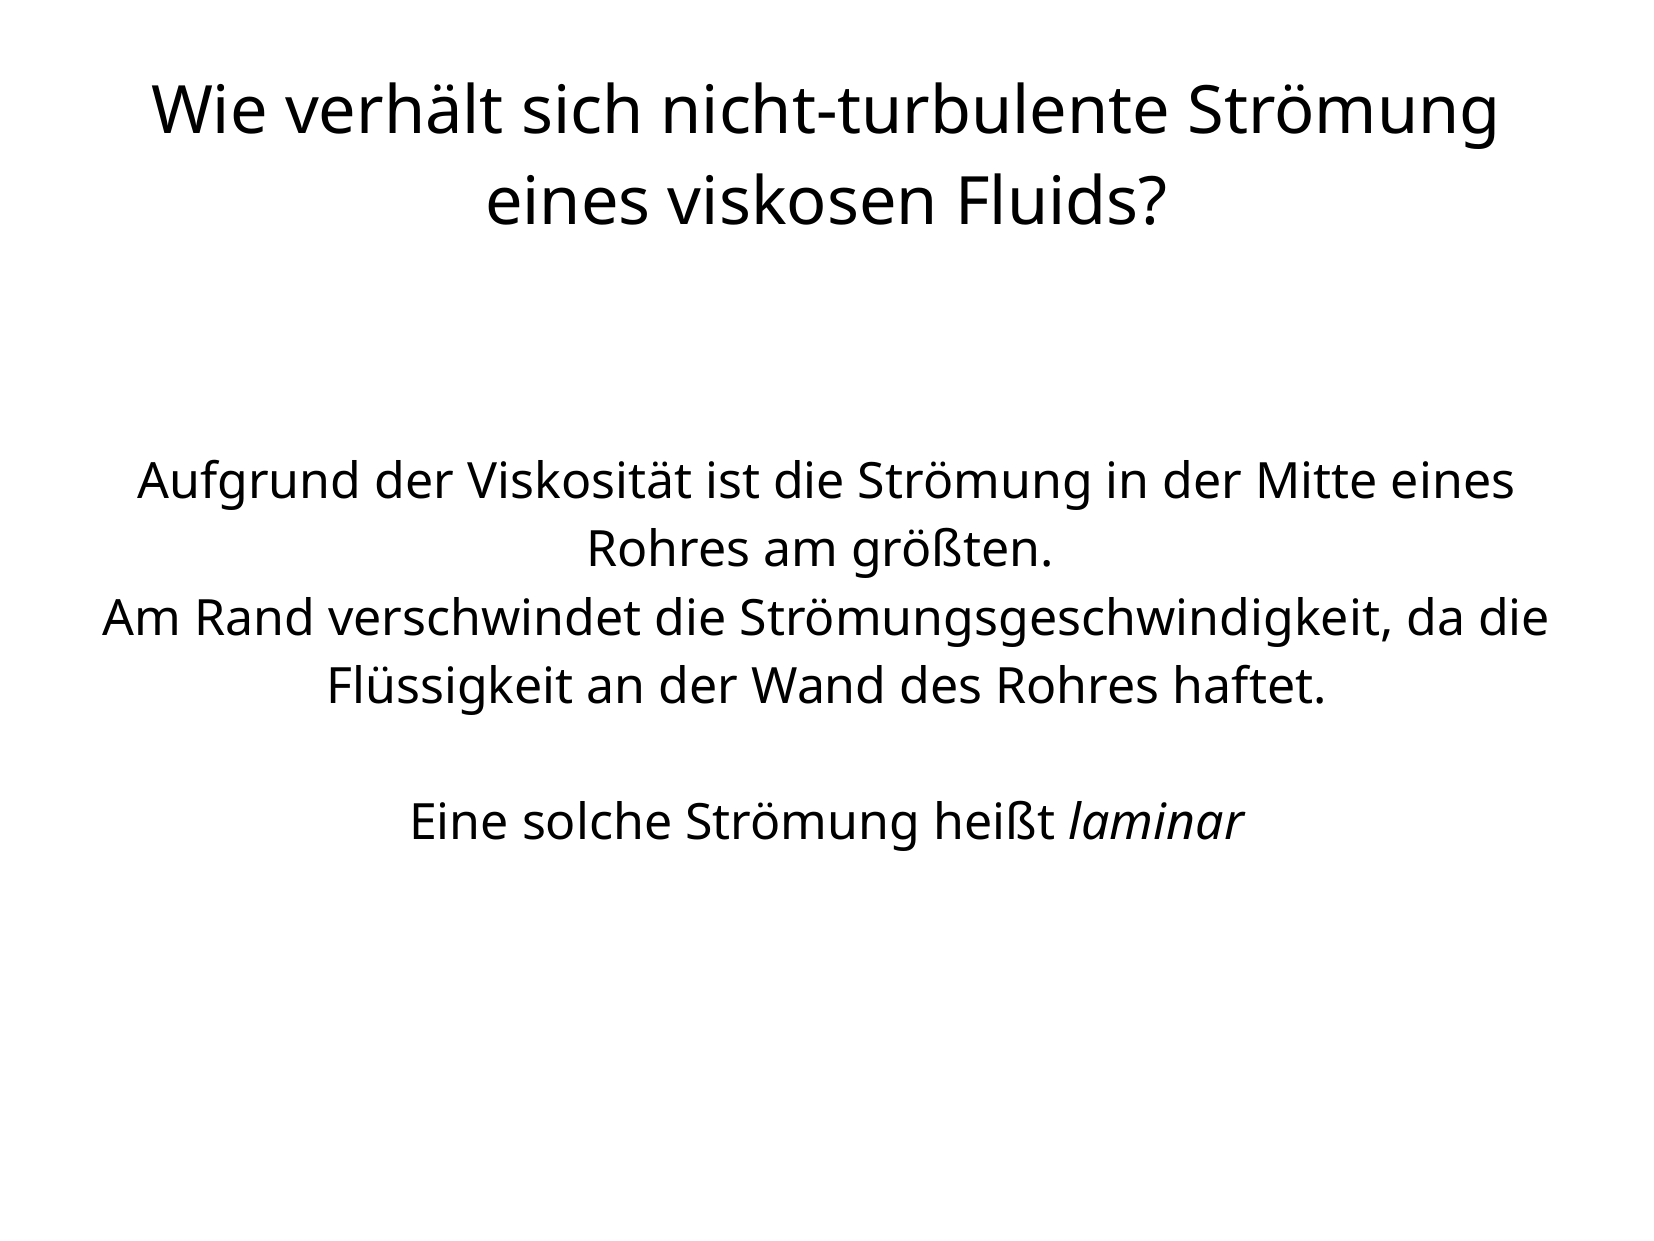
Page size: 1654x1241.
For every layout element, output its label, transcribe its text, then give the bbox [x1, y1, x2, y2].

subtitle Aufgrund der Viskosität ist die Strömung in der Mitte eines Rohres am größten. Am Rand verschwindet die Strömungsgeschwindigkeit, da die Flüssigkeit an der Wand des Rohres haftet. Eine solche Strömung heißt laminar [82, 290, 1571, 1010]
title Wie verhält sich nicht-turbulente Strömung eines viskosen Fluids? [82, 49, 1571, 257]
